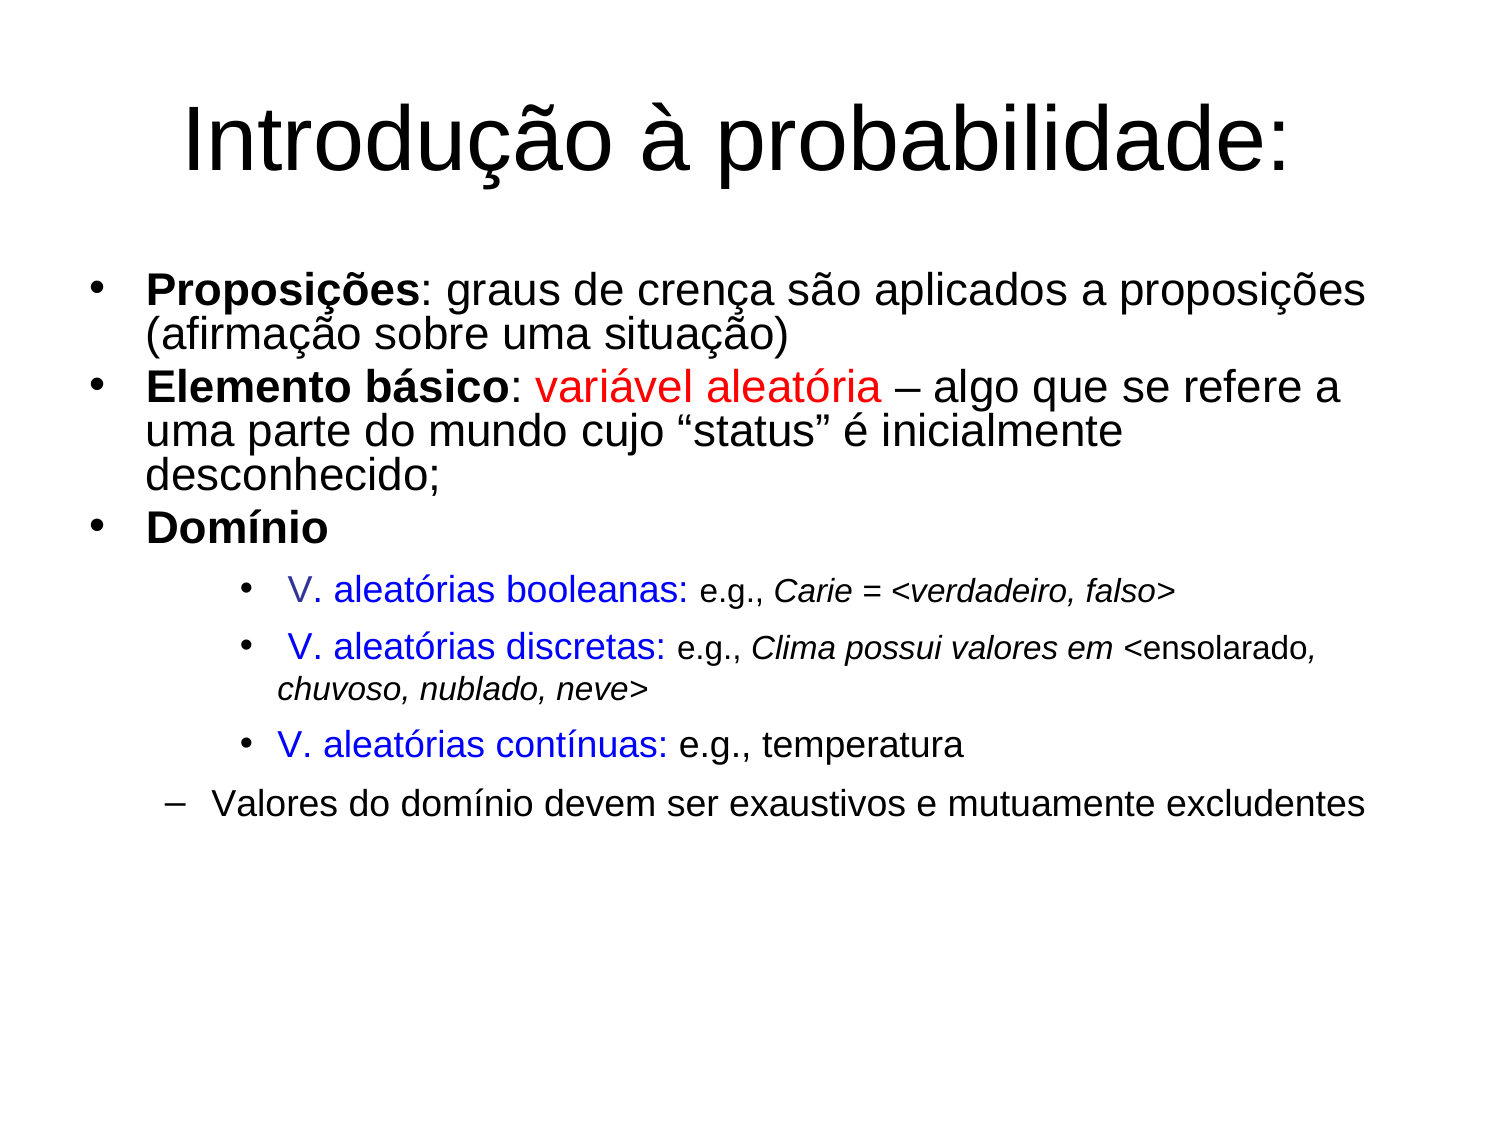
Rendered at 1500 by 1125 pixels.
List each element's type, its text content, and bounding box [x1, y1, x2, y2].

title Introdução à probabilidade: [75, 45, 1426, 233]
list Proposições: graus de crença são aplicados a proposições (afirmação sobre uma situação) Elemento básico: variável aleatória – algo que se refere a uma parte do mundo cujo “status” é inicialmente desconhecido; Domínio V. aleatórias booleanas: e.g., Carie = <verdadeiro, falso> V. aleatórias discretas: e.g., Clima possui valores em <ensolarado, chuvoso, nublado, neve> V. aleatórias contínuas: e.g., temperatura Valores do domínio devem ser exaustivos e mutuamente excludentes [75, 262, 1426, 1005]
